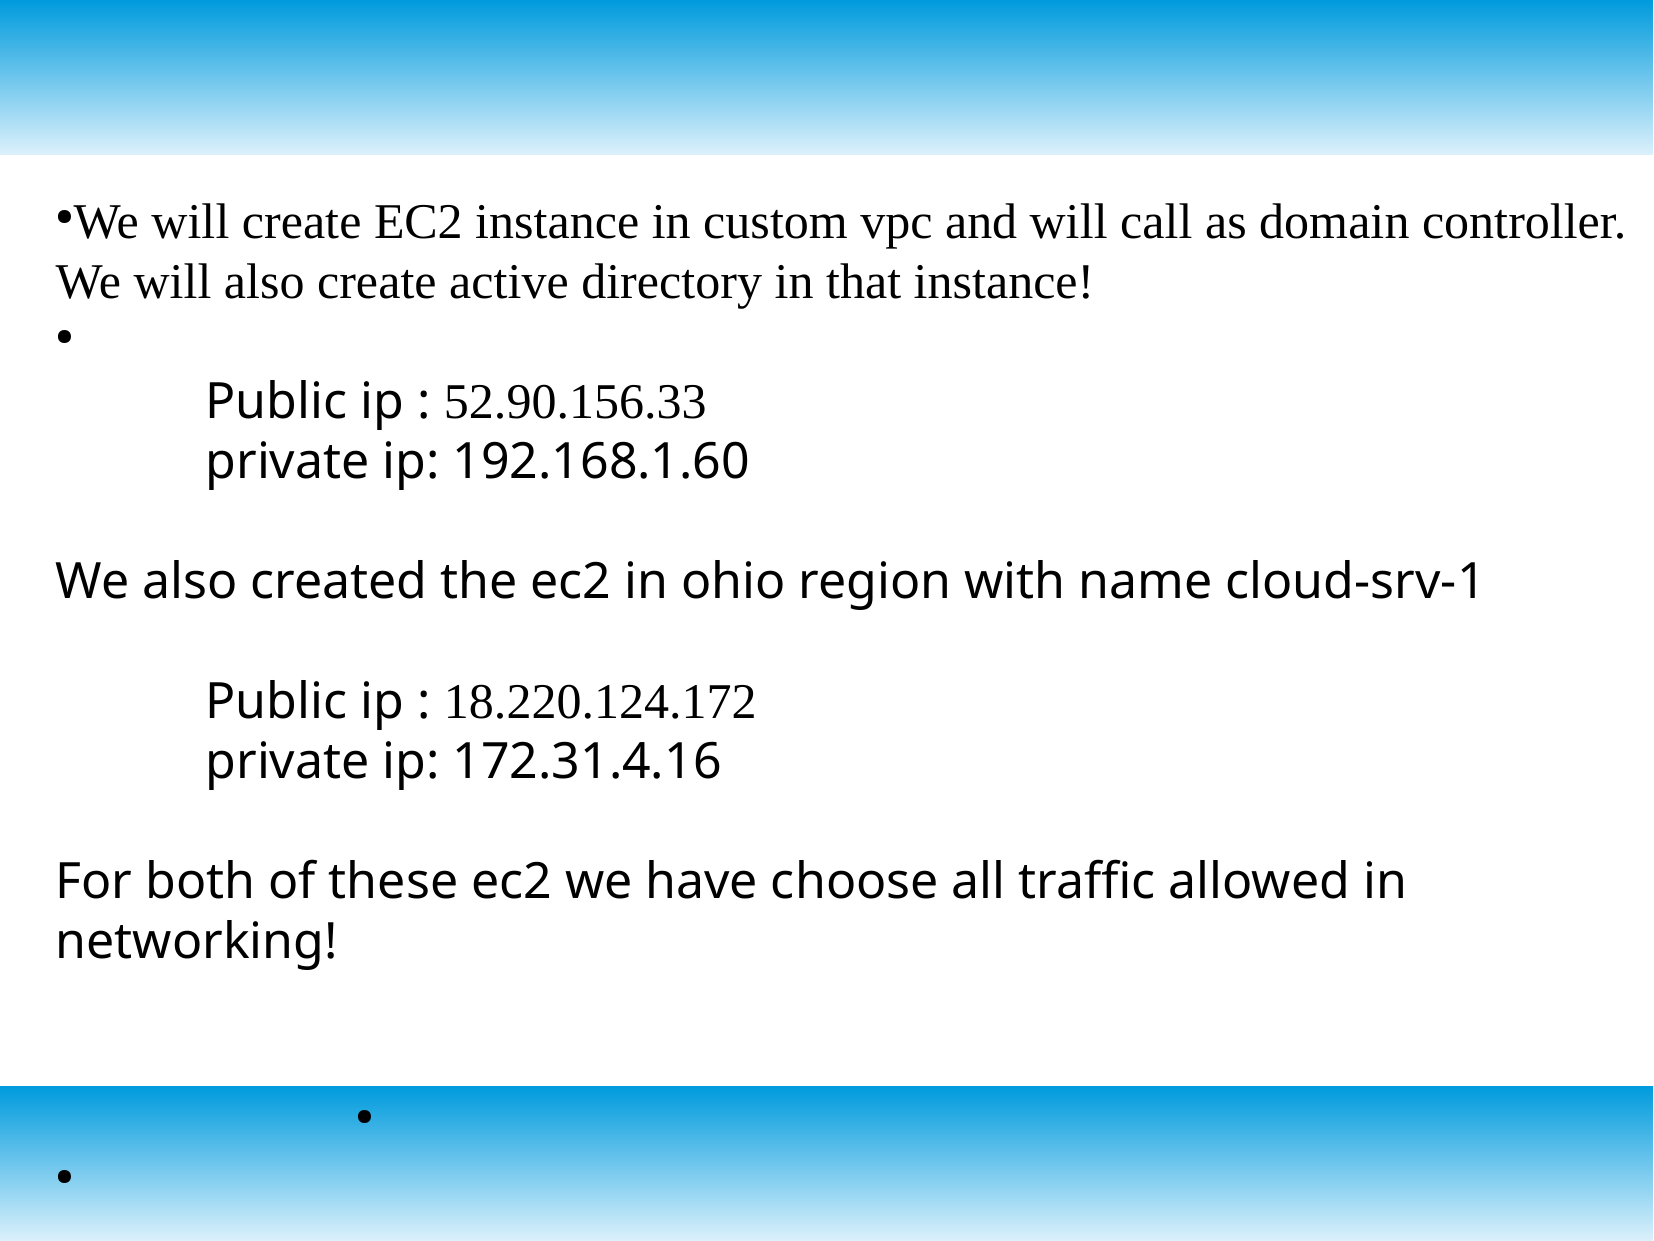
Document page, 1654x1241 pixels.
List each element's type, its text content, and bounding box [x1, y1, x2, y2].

text_box We will create EC2 instance in custom vpc and will call as domain controller. We will also create active directory in that instance! Public ip : 52.90.156.33 private ip: 192.168.1.60 We also created the ec2 in ohio region with name cloud-srv-1 Public ip : 18.220.124.172 private ip: 172.31.4.16 For both of these ec2 we have choose all traffic allowed in networking! [40, 180, 1654, 1166]
